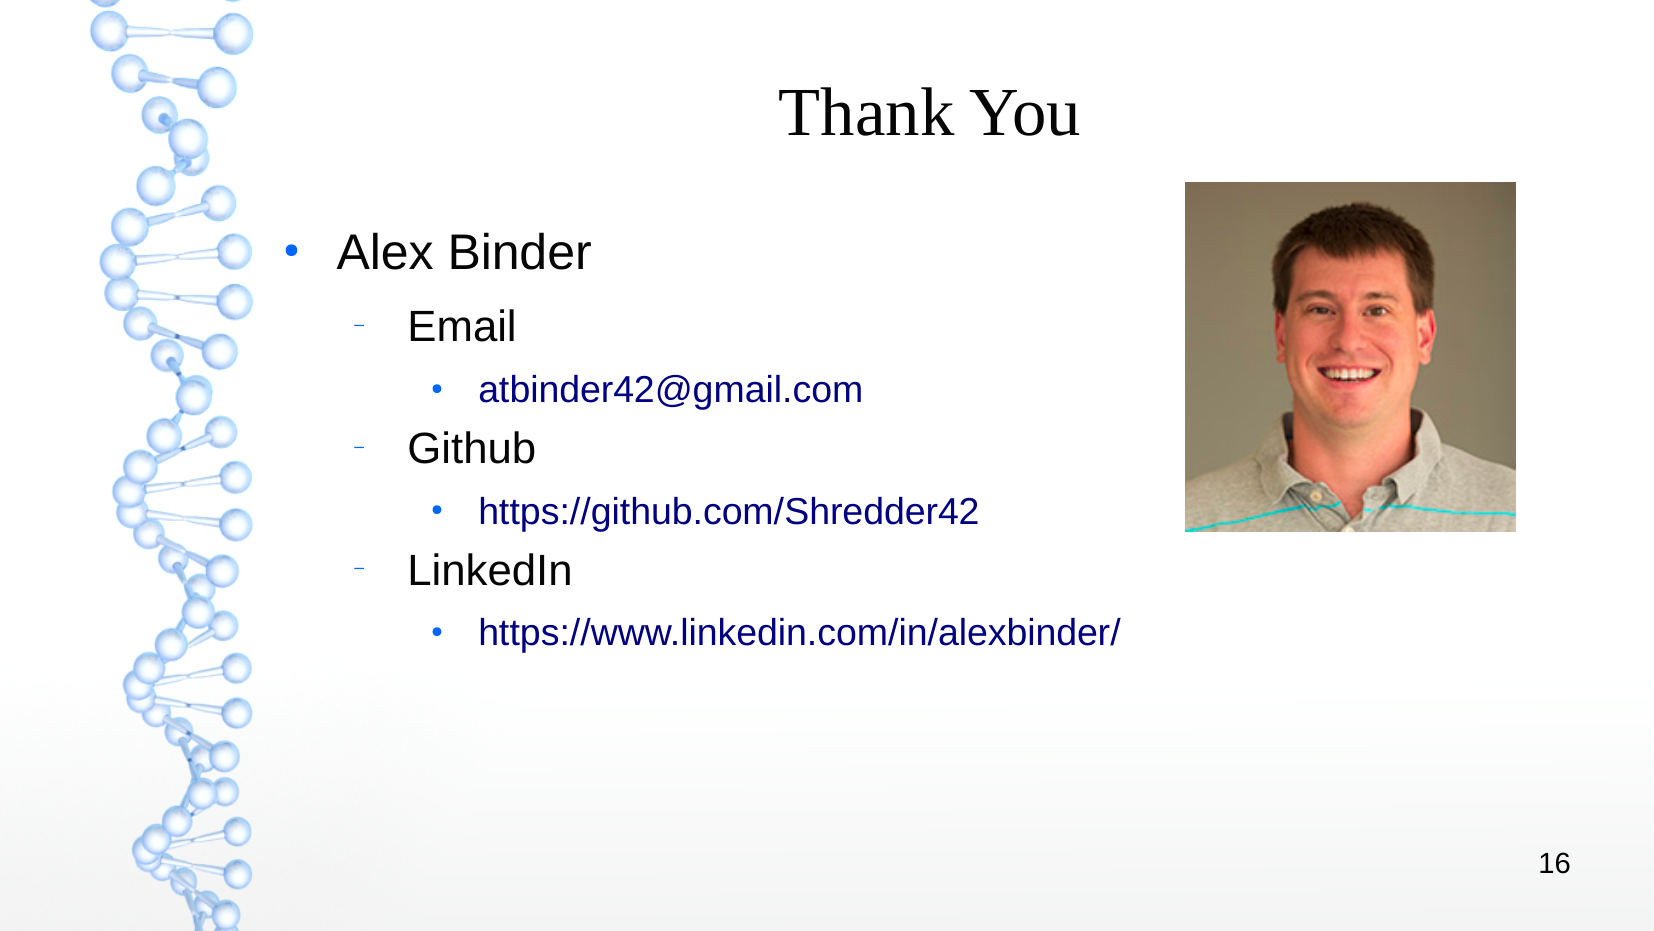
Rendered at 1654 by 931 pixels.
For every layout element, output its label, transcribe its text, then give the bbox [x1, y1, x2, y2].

list Alex Binder Email atbinder42@gmail.com Github https://github.com/Shredder42 LinkedIn https://www.linkedin.com/in/alexbinder/ [265, 224, 1595, 764]
title Thank You [265, 35, 1595, 189]
picture [0, 0, 1654, 931]
